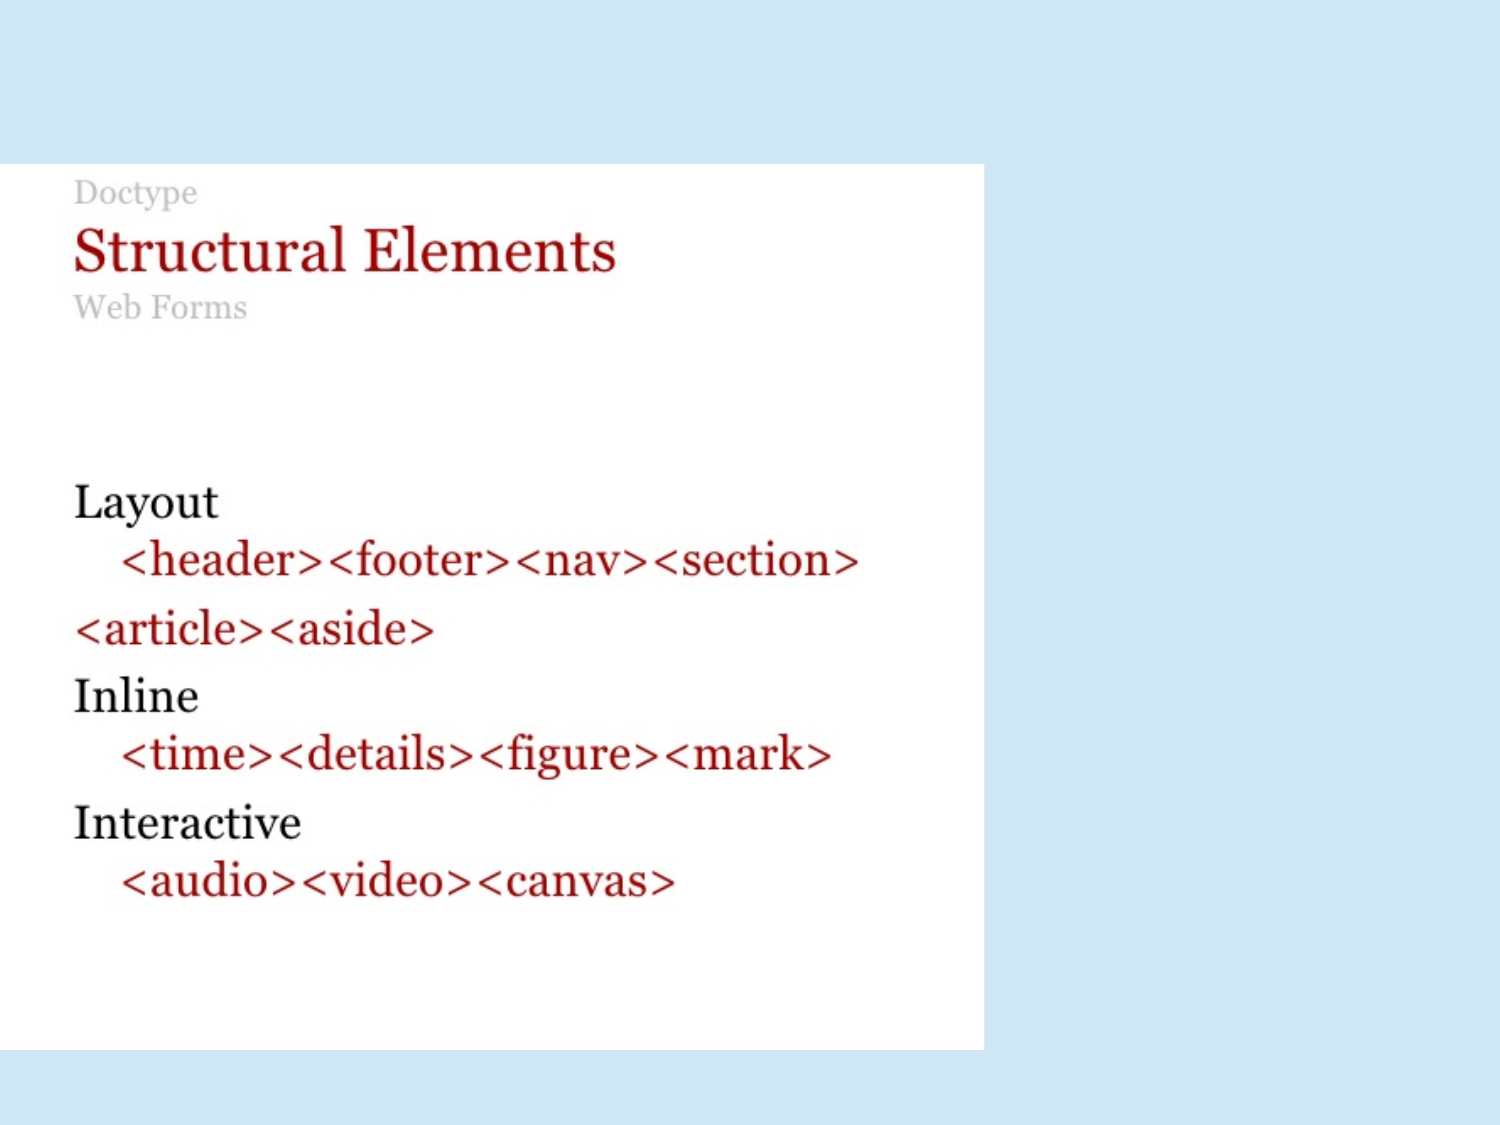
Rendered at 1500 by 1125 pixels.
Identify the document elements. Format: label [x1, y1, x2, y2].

picture [0, 164, 985, 1051]
